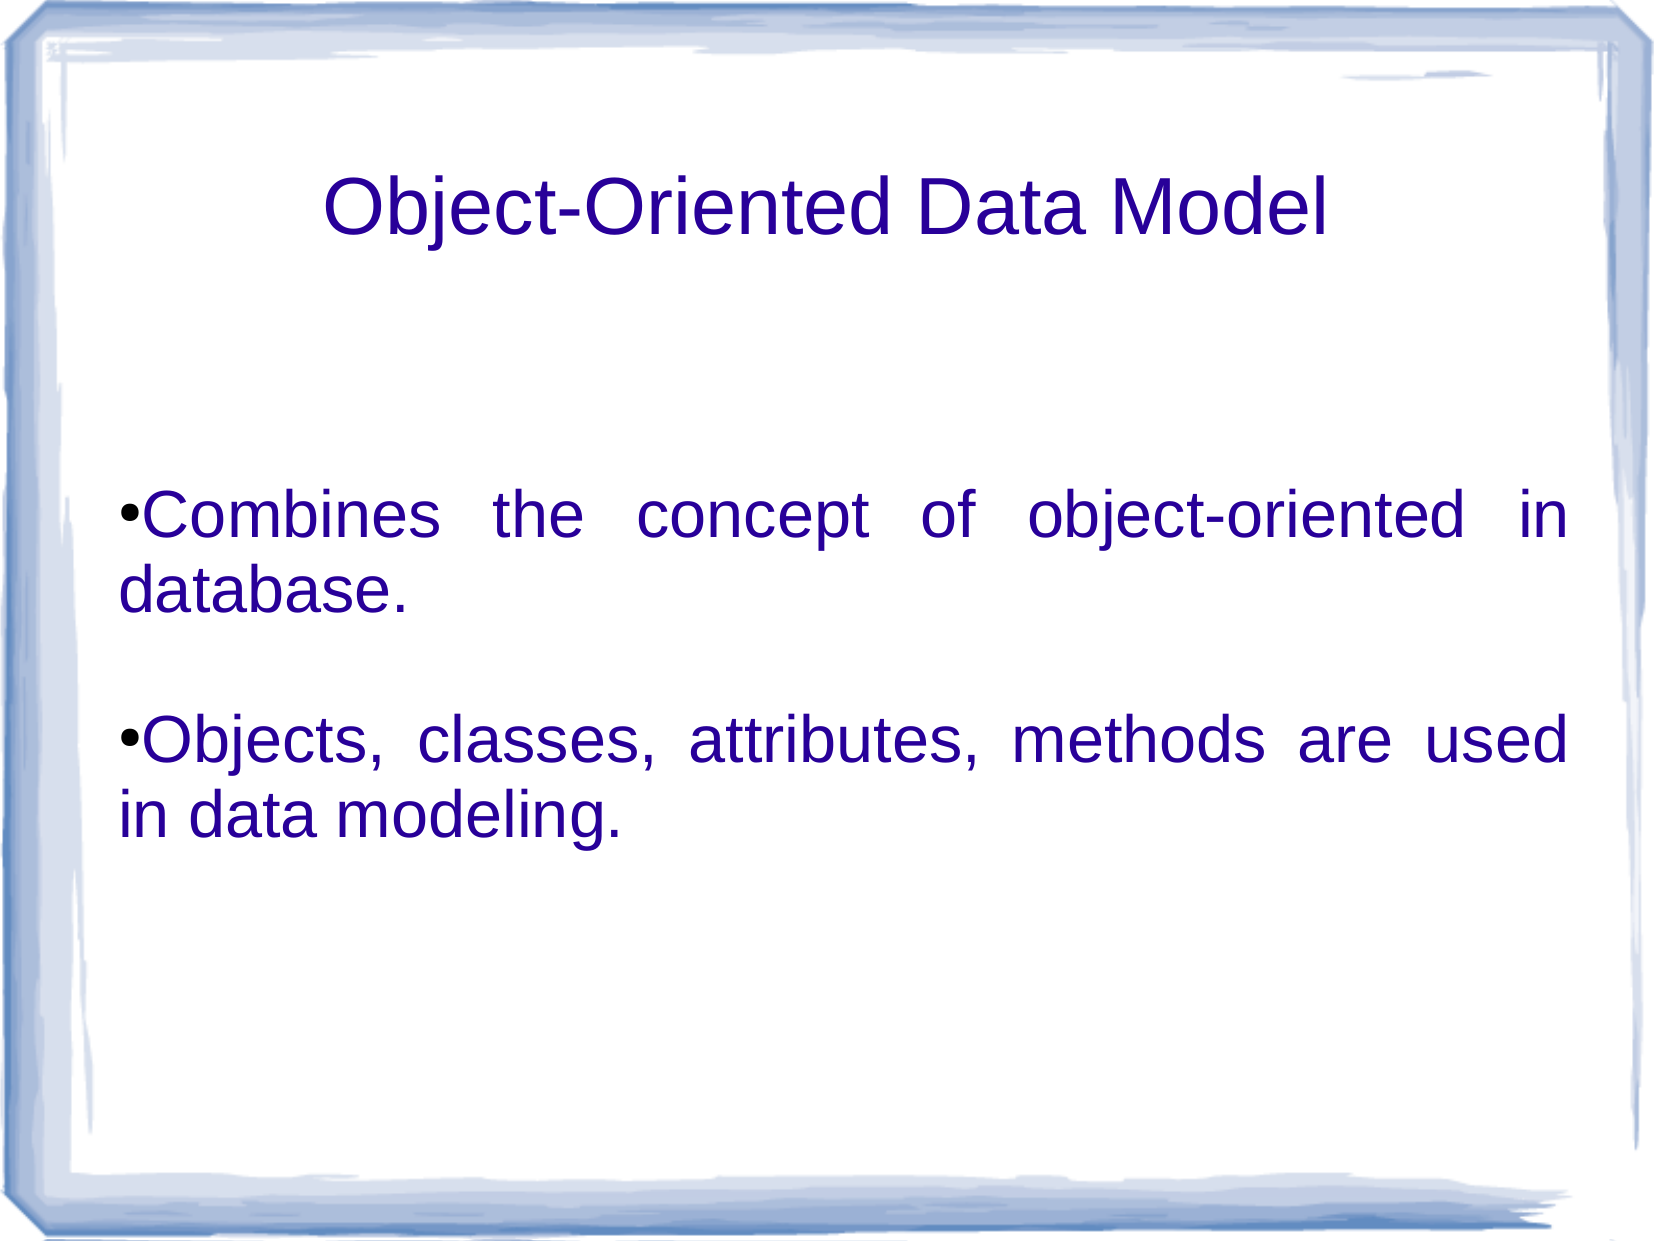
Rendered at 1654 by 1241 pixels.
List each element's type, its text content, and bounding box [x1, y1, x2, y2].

subtitle Combines the concept of object-oriented in database. Objects, classes, attributes, methods are used in data modeling. [118, 332, 1571, 997]
title Object-Oriented Data Model [82, 109, 1571, 303]
picture [0, 0, 1654, 1241]
